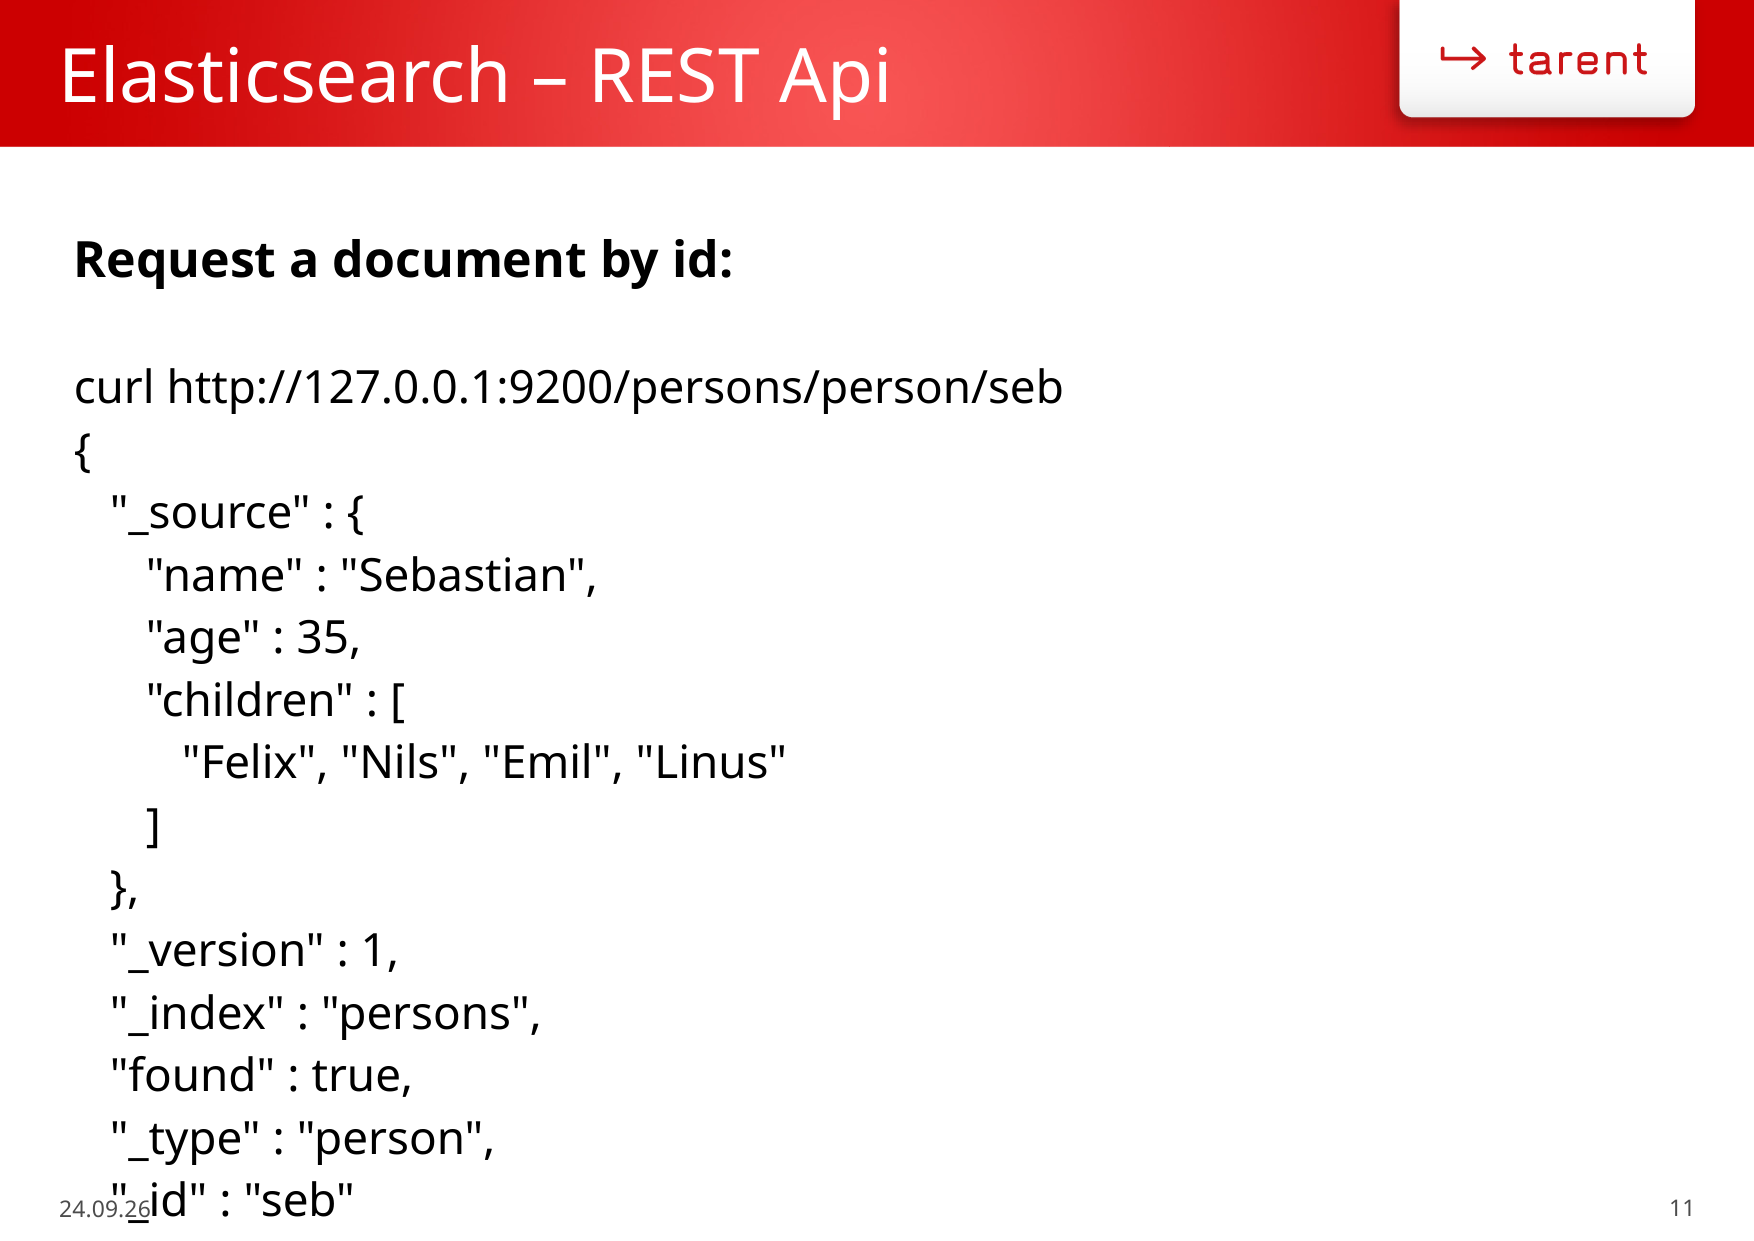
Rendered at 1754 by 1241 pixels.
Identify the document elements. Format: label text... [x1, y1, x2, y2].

text_box Request a document by id: curl http://127.0.0.1:9200/persons/person/seb { "_source" : { "name" : "Sebastian", "age" : 35, "children" : [ "Felix", "Nils", "Emil", "Linus" ] }, "_version" : 1, "_index" : "persons", "found" : true, "_type" : "person", "_id" : "seb" } [59, 159, 1754, 1179]
picture [1638, 0, 1754, 159]
picture [0, 0, 1754, 1240]
title Elasticsearch – REST Api [59, 0, 1638, 159]
